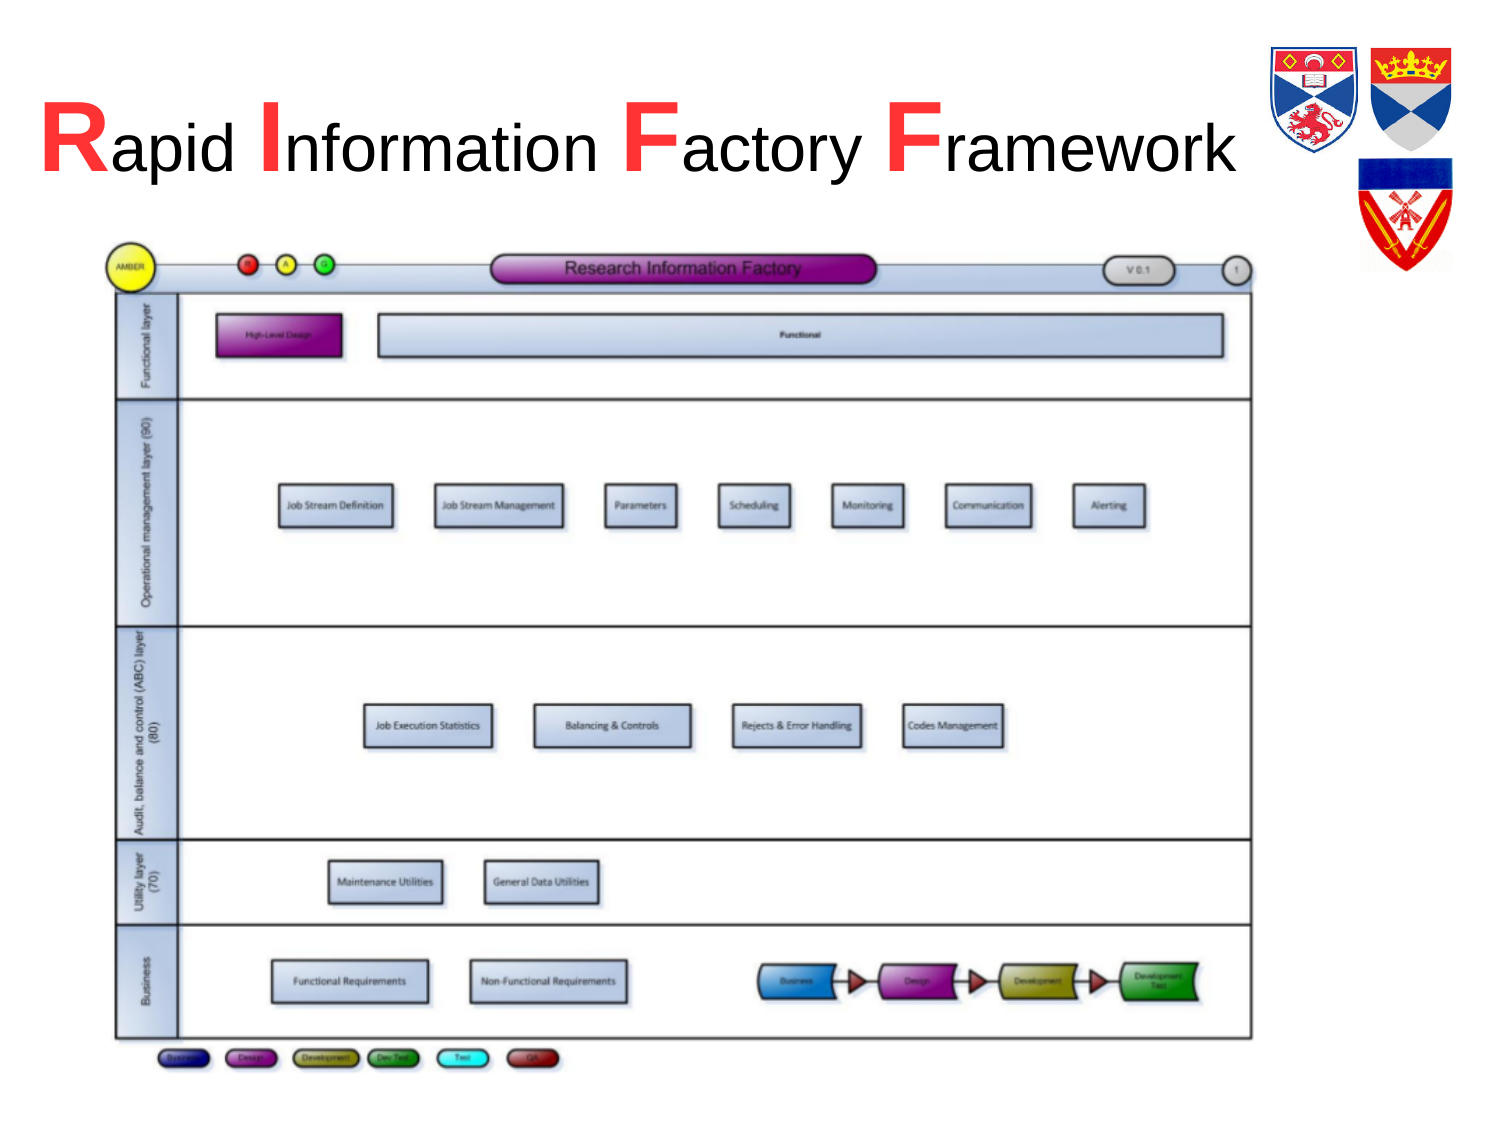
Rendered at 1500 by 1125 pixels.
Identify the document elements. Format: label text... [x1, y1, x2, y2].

text_box Rapid Information Factory Framework [23, 73, 1269, 201]
picture [98, 228, 1276, 1075]
picture [1358, 158, 1453, 272]
picture [1268, 45, 1465, 154]
